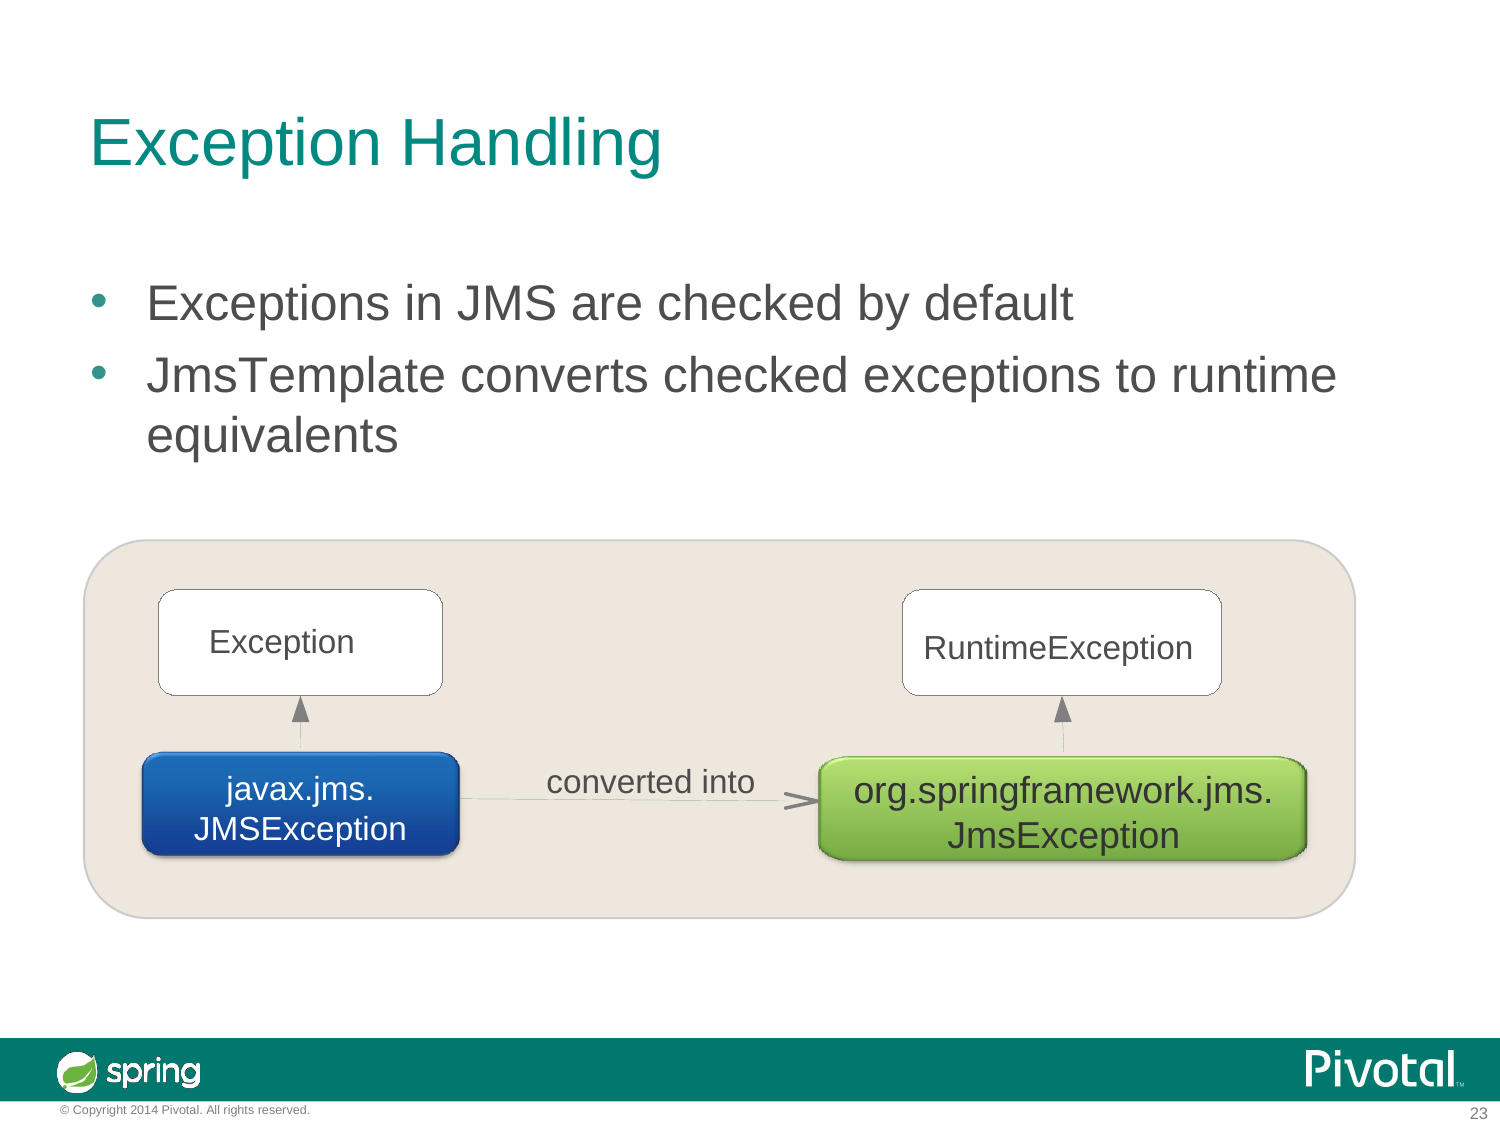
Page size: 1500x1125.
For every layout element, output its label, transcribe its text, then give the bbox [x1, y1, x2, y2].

picture [807, 751, 1320, 871]
text_box RuntimeException [908, 619, 1209, 674]
text_box converted into [531, 752, 815, 808]
picture [1306, 1050, 1464, 1087]
picture [133, 747, 468, 866]
title Exception Handling [75, 45, 1426, 233]
text_box [83, 540, 1356, 919]
list Exceptions in JMS are checked by default JmsTemplate converts checked exceptions to runtime equivalents [75, 262, 1426, 1005]
text_box Exception [193, 613, 370, 668]
picture [32, 1041, 210, 1103]
